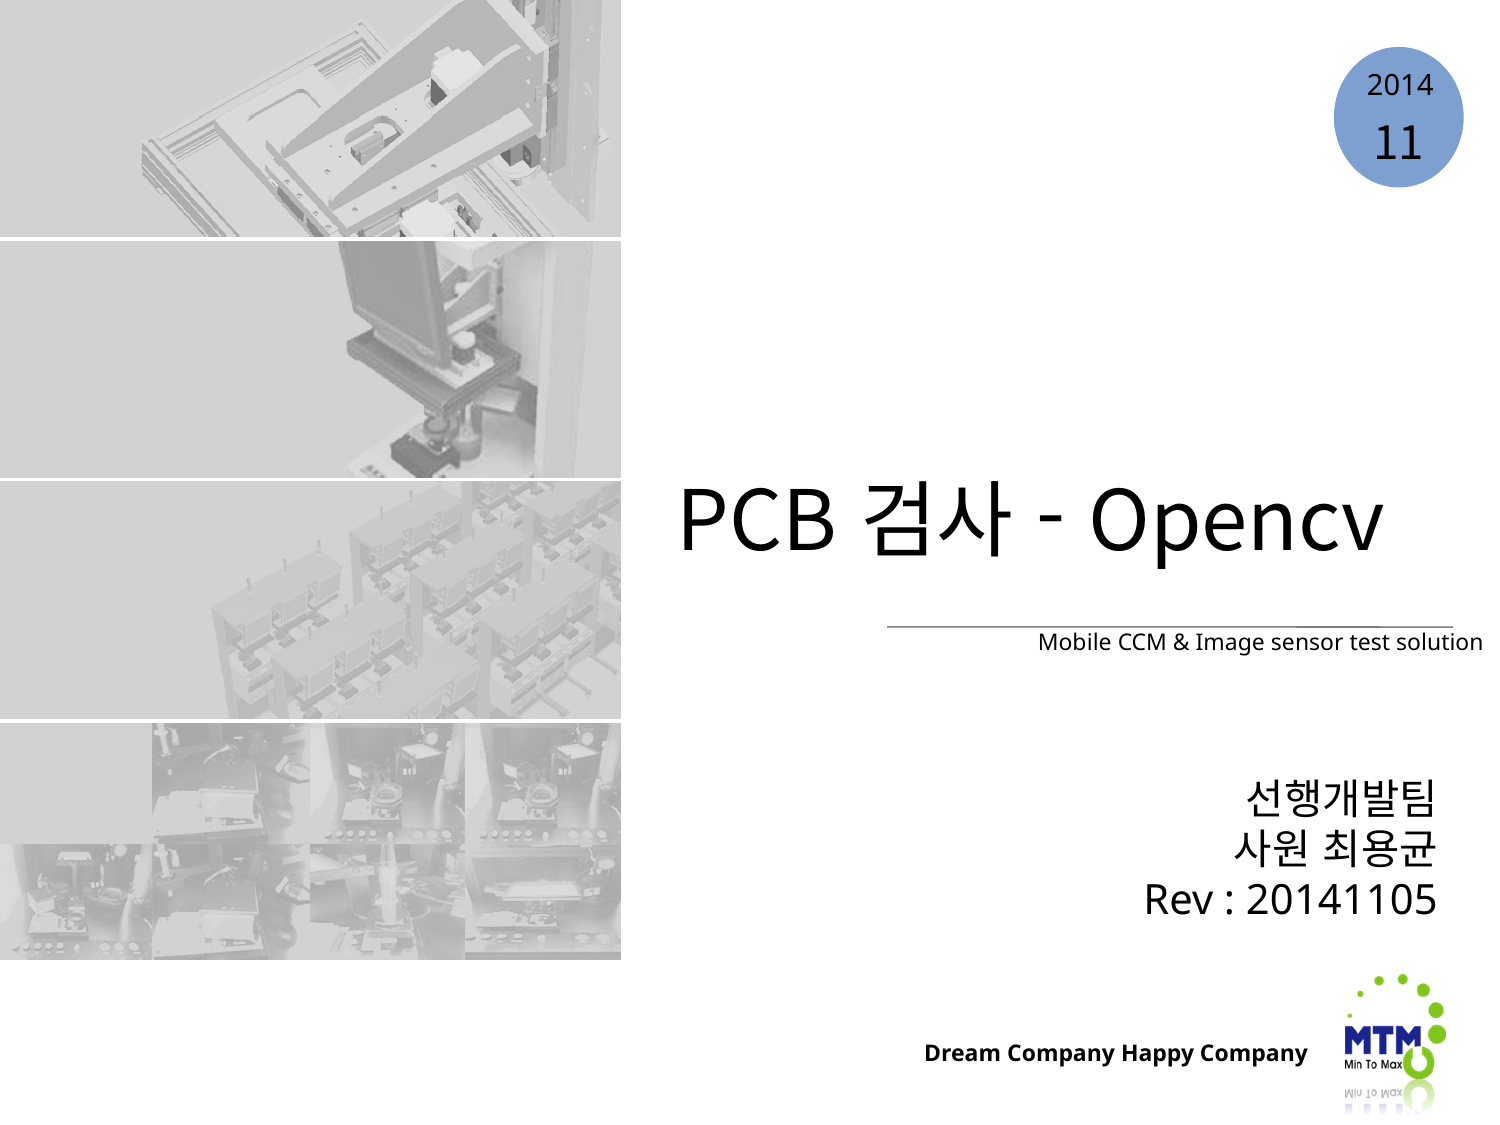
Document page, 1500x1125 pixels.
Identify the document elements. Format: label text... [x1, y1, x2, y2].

picture [1343, 974, 1447, 1125]
picture [0, 241, 621, 478]
text_box 11 [1358, 106, 1441, 169]
title PCB 검사 - Opencv [608, 359, 1454, 628]
picture [0, 481, 621, 719]
subtitle 선행개발팀 사원 최용균 Rev : 20141105 [754, 765, 1453, 970]
picture [0, 0, 621, 237]
picture [0, 723, 621, 960]
